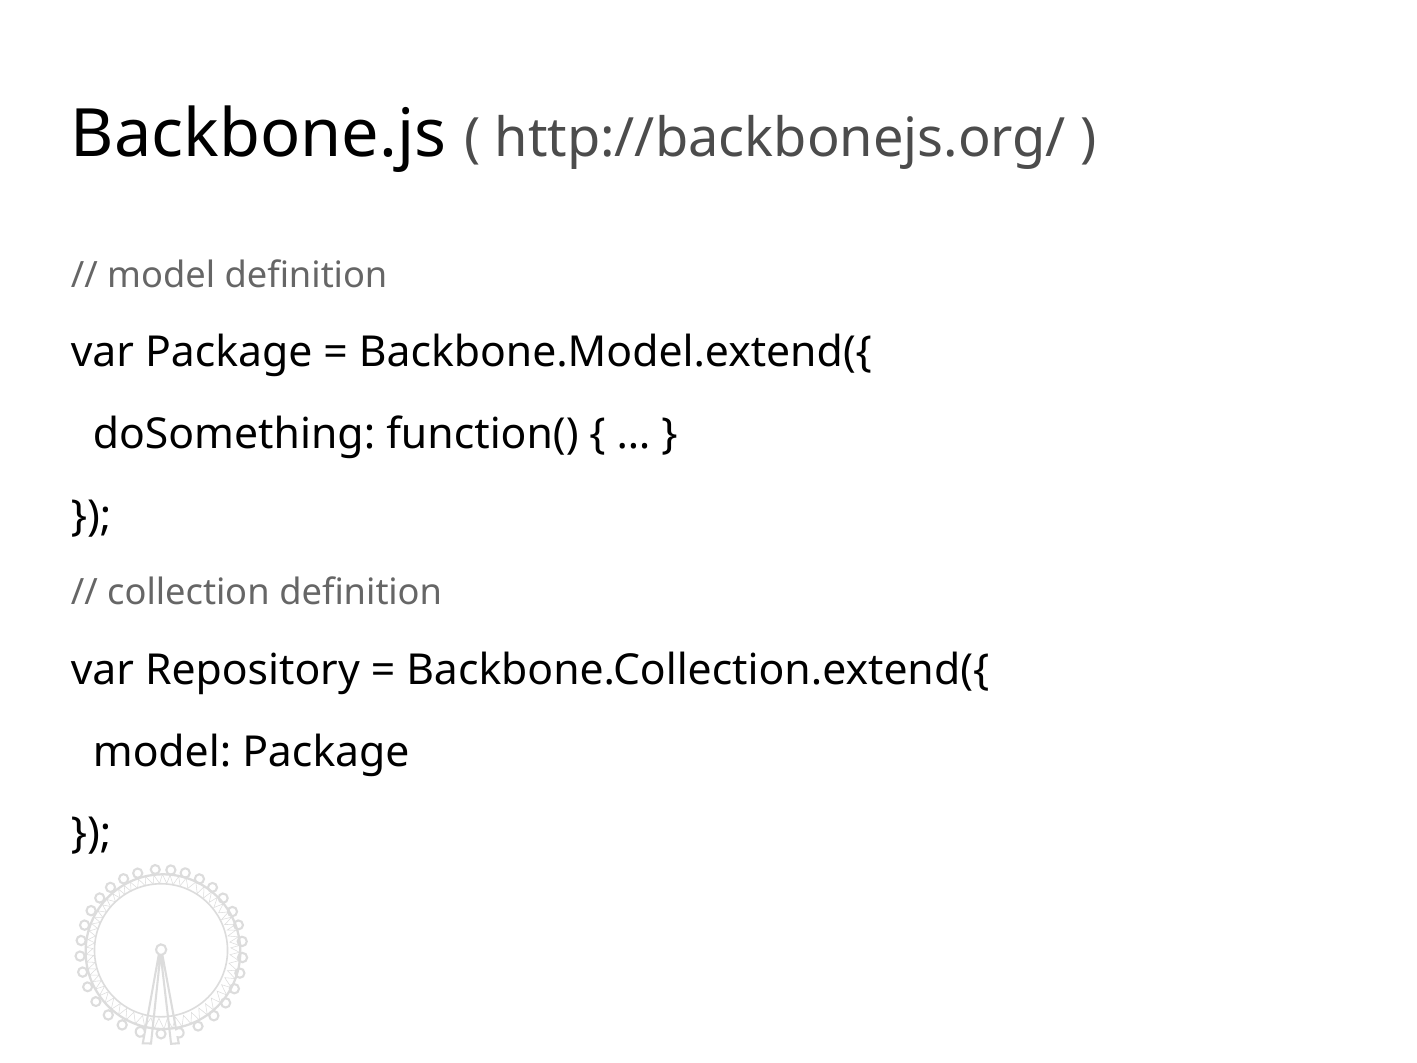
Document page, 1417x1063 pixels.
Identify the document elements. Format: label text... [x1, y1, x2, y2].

list // model definition var Package = Backbone.Model.extend({ doSomething: function() { … } }); // collection definition var Repository = Backbone.Collection.extend({ model: Package }); [70, 248, 1318, 865]
title Backbone.js ( http://backbonejs.org/ ) [70, 42, 1346, 220]
